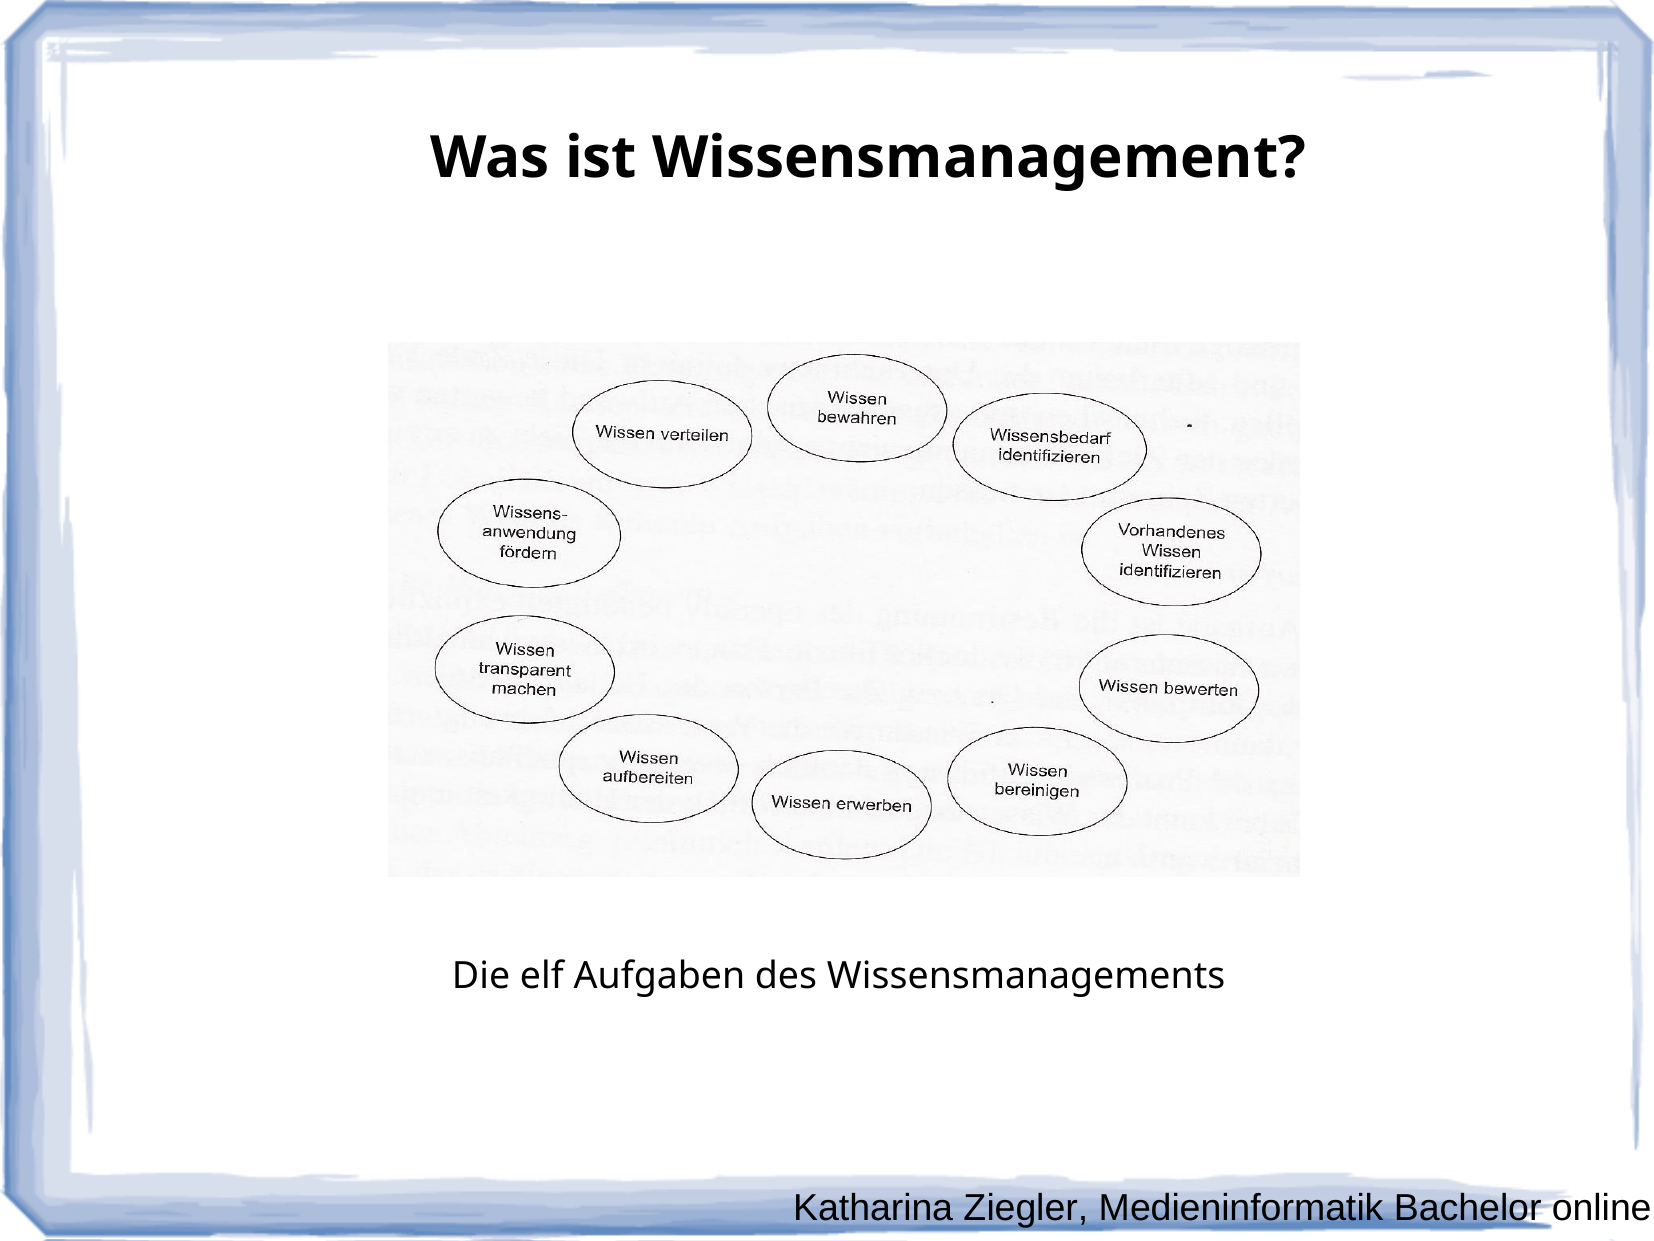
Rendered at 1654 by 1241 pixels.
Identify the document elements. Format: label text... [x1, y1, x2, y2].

picture [0, 0, 1654, 1241]
title Was ist Wissensmanagement? [82, 49, 1571, 257]
text_box Die elf Aufgaben des Wissensmanagements [437, 947, 1192, 1004]
text_box Katharina Ziegler, Medieninformatik Bachelor online [749, 1176, 1654, 1241]
